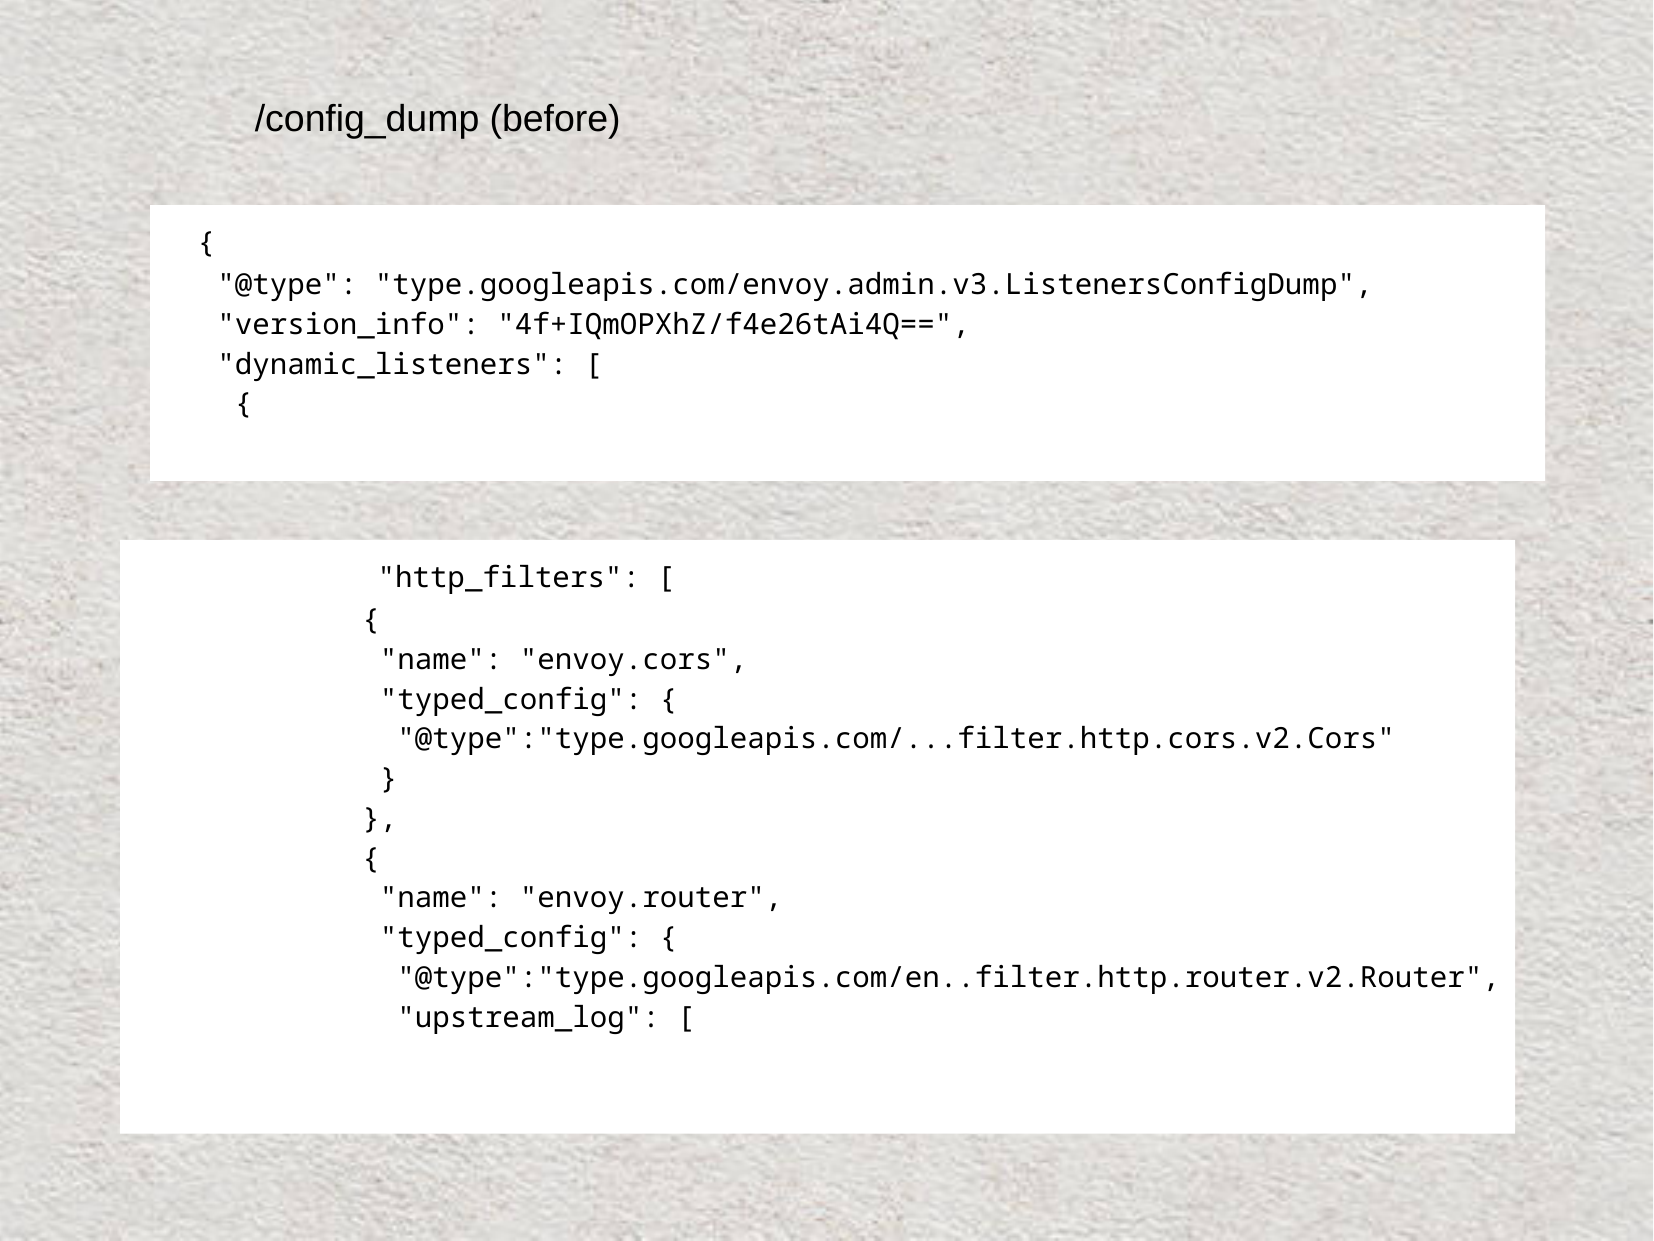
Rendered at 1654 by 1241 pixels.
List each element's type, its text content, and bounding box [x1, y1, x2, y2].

text_box /config_dump (before) [240, 90, 1291, 147]
picture [0, 0, 1654, 1241]
text_box "http_filters": [ { "name": "envoy.cors", "typed_config": { "@type":"type.googleapis.com/...filter.http.cors.v2.Cors" } }, { "name": "envoy.router", "typed_config": { "@type":"type.googleapis.com/en..filter.http.router.v2.Router", "upstream_log": [ [120, 539, 1516, 1066]
text_box { "@type": "type.googleapis.com/envoy.admin.v3.ListenersConfigDump", "version_info": "4f+IQmOPXhZ/f4e26tAi4Q==", "dynamic_listeners": [ { [150, 205, 1546, 451]
